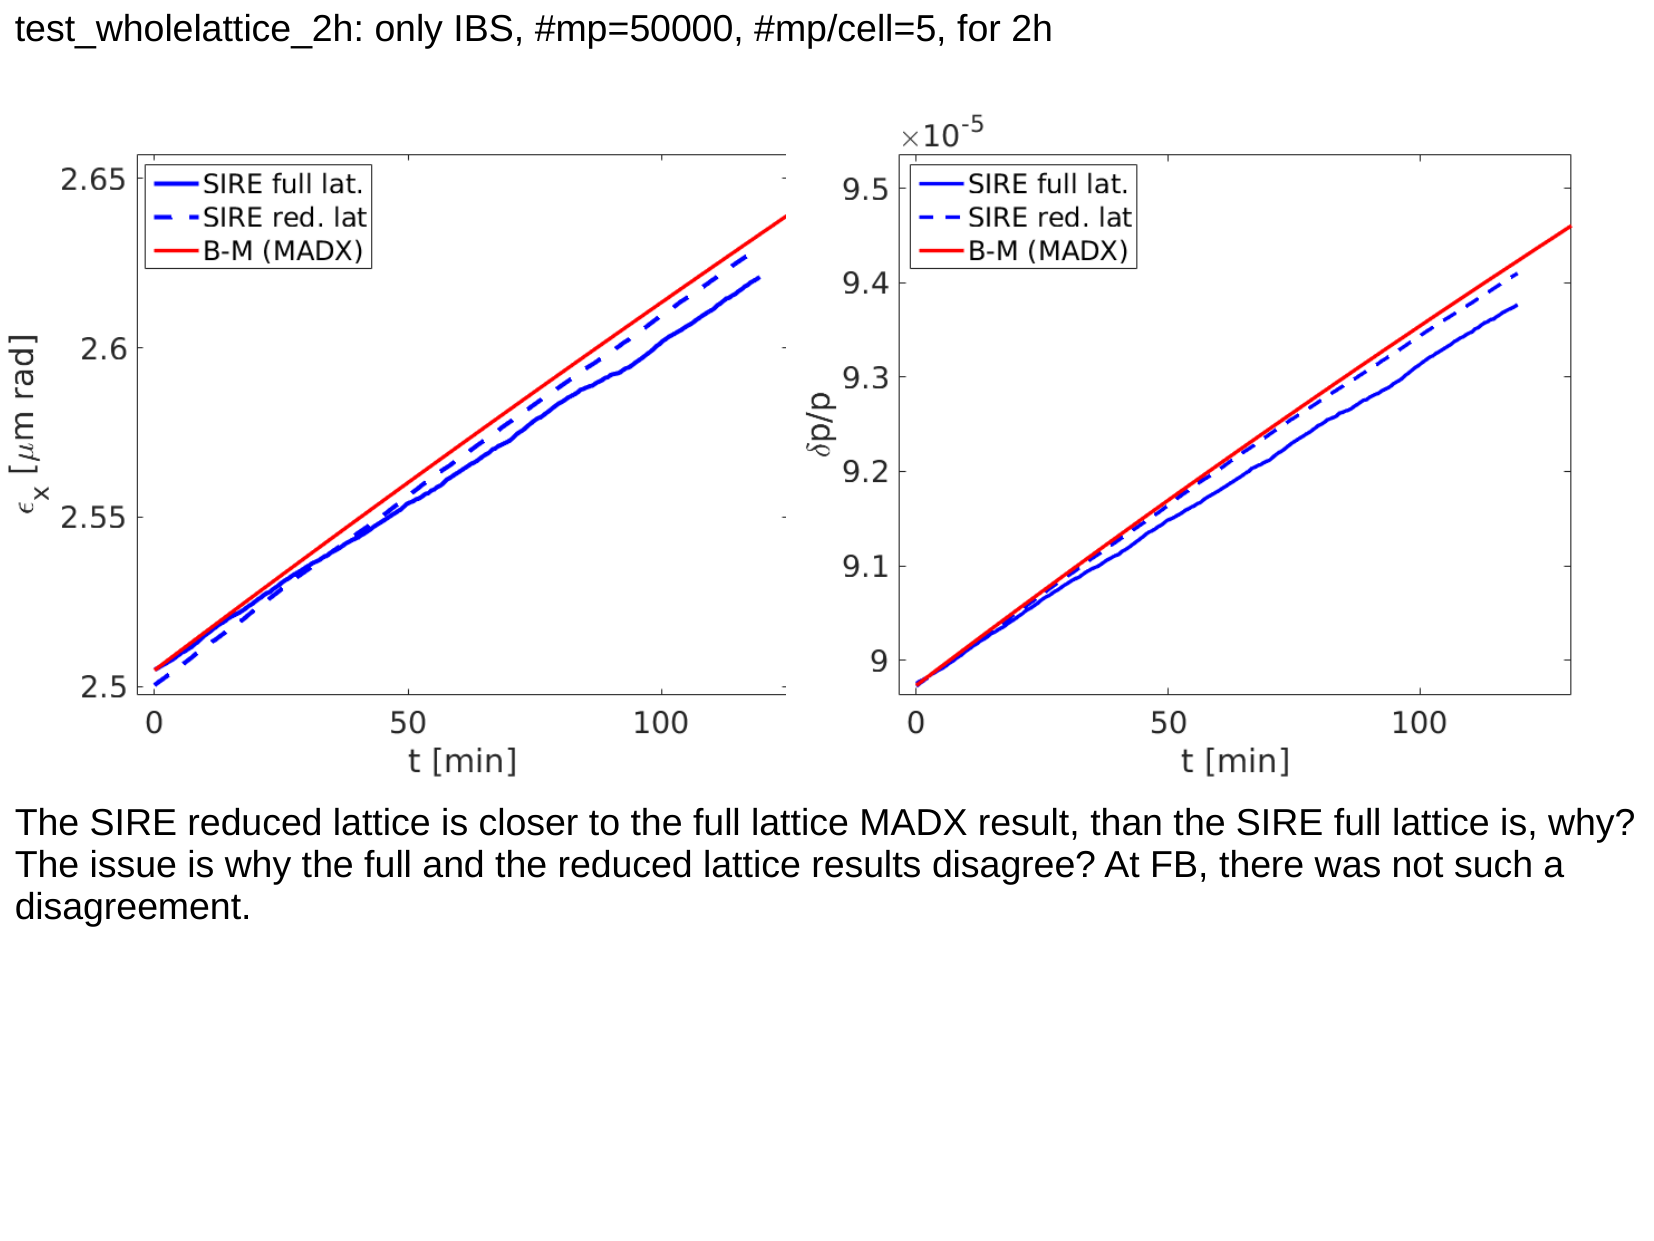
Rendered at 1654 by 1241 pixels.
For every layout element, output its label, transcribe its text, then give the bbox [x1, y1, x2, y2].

text_box test_wholelattice_2h: only IBS, #mp=50000, #mp/cell=5, for 2h [0, 0, 1126, 141]
picture [3, 104, 1654, 781]
text_box The SIRE reduced lattice is closer to the full lattice MADX result, than the SIRE full lattice is, why? The issue is why the full and the reduced lattice results disagree? At FB, there was not such a disagreement. [0, 794, 1654, 935]
